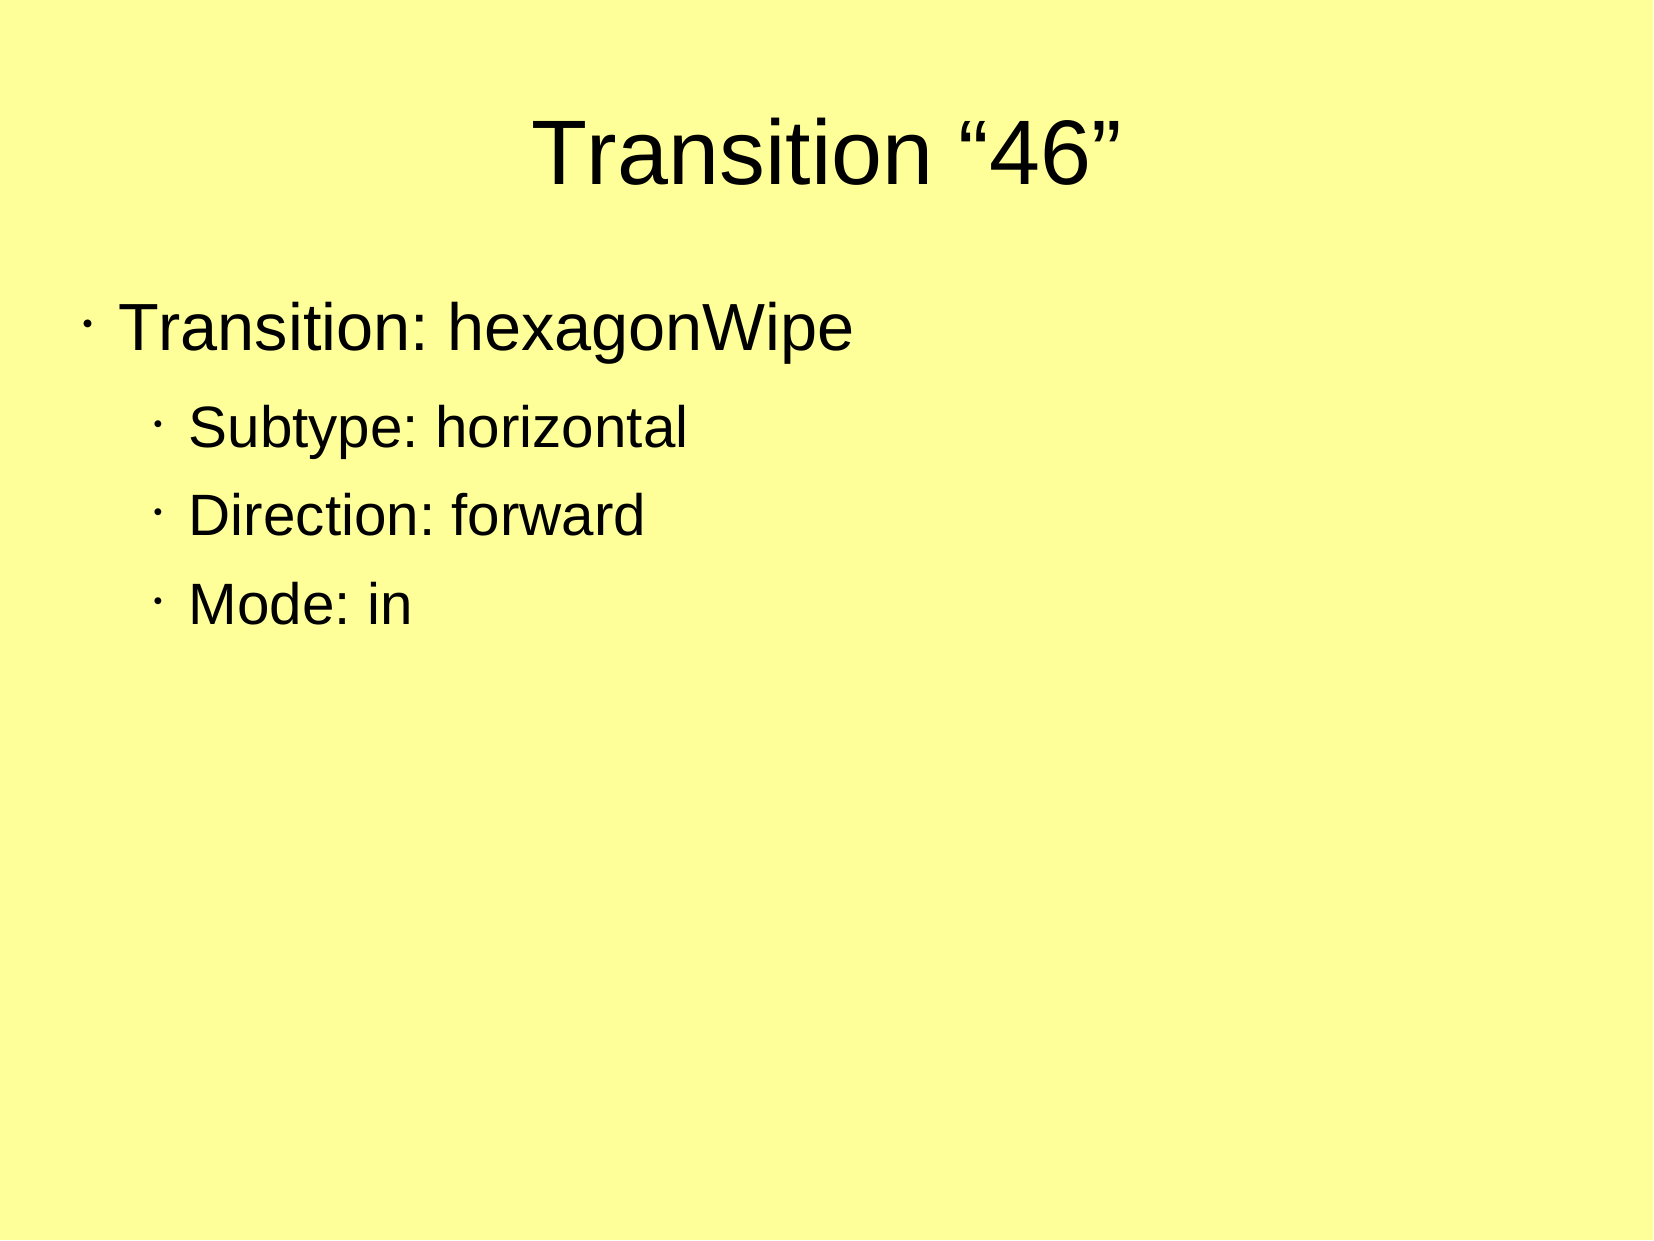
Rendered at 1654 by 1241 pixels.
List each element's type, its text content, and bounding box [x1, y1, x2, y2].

list Transition: hexagonWipe Subtype: horizontal Direction: forward Mode: in [82, 290, 1571, 1080]
title Transition “46” [82, 49, 1571, 257]
